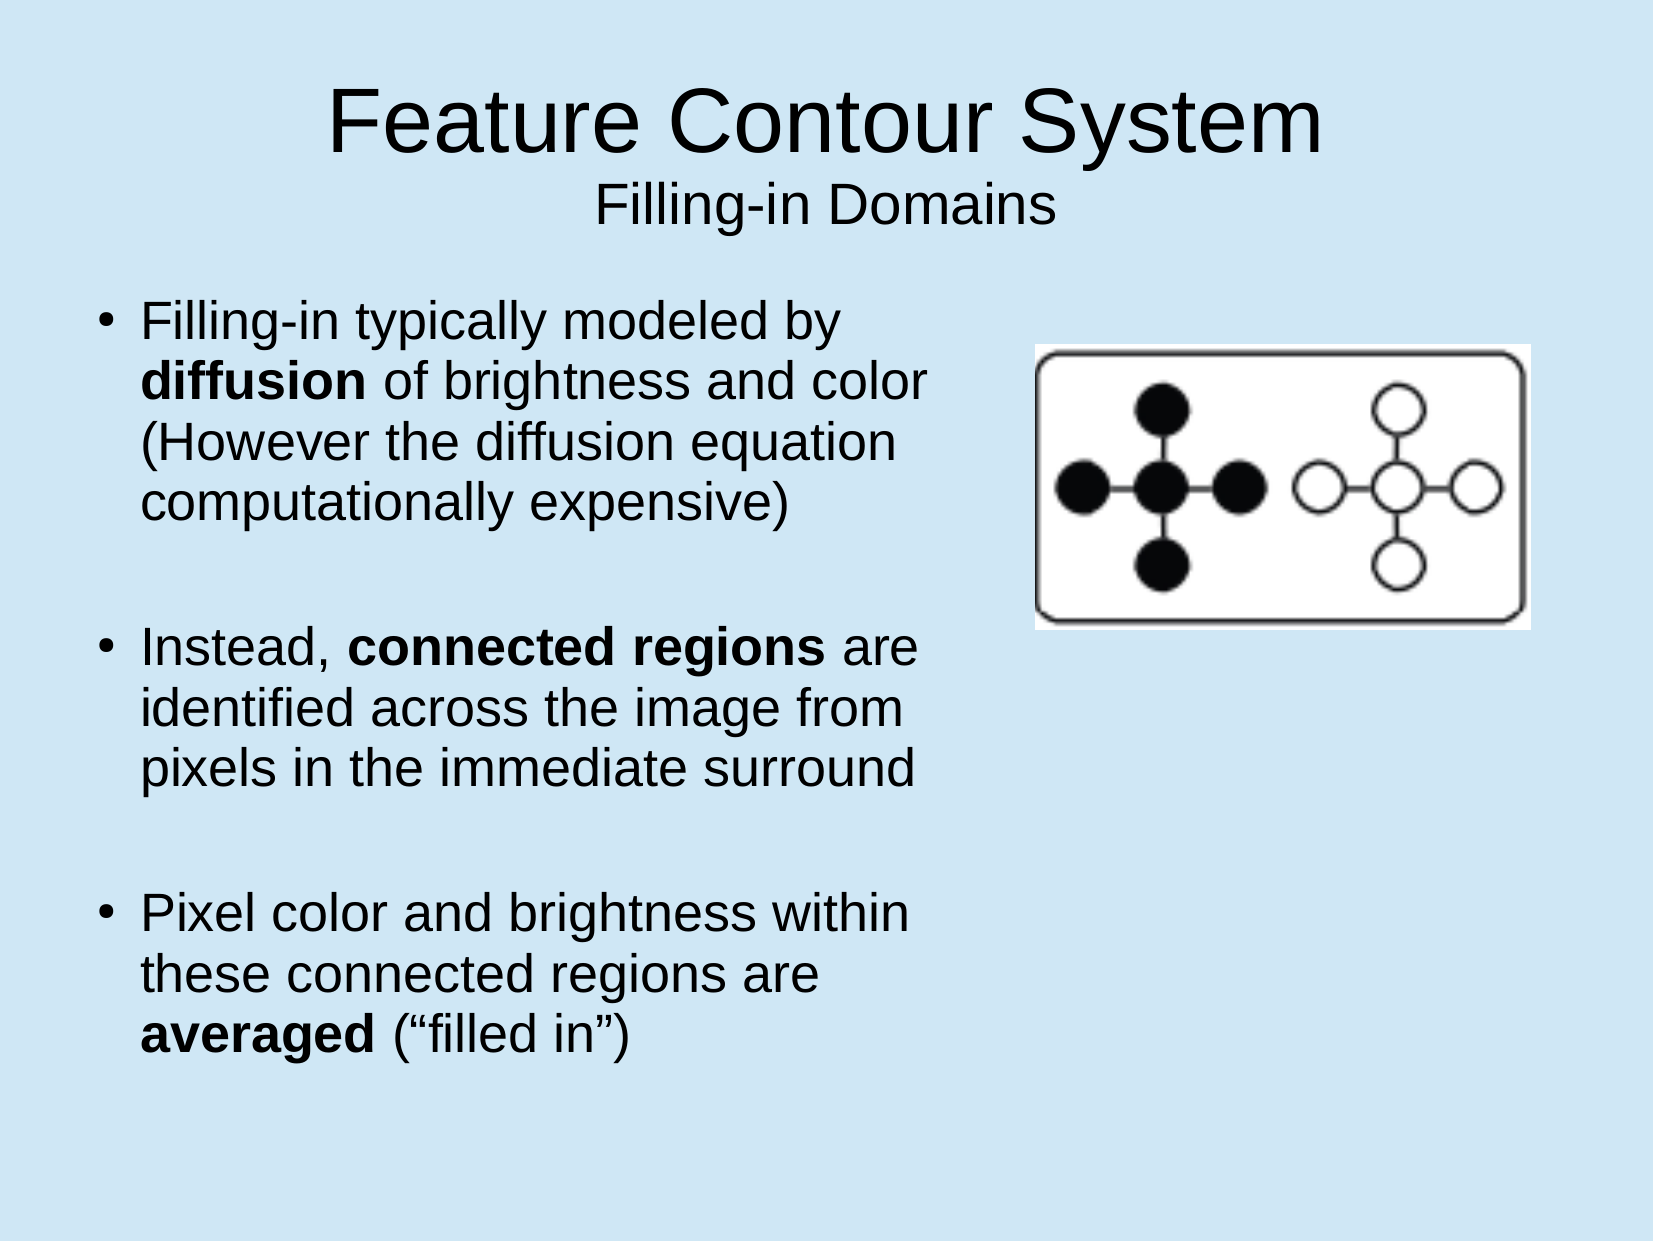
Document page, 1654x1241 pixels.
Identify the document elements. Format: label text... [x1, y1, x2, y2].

title Feature Contour System Filling-in Domains [82, 49, 1571, 257]
picture [1035, 344, 1531, 631]
list Filling-in typically modeled by diffusion of brightness and color (However the diffusion equation computationally expensive) Instead, connected regions are identified across the image from pixels in the immediate surround Pixel color and brightness within these connected regions are averaged (“filled in”) [82, 290, 946, 1081]
